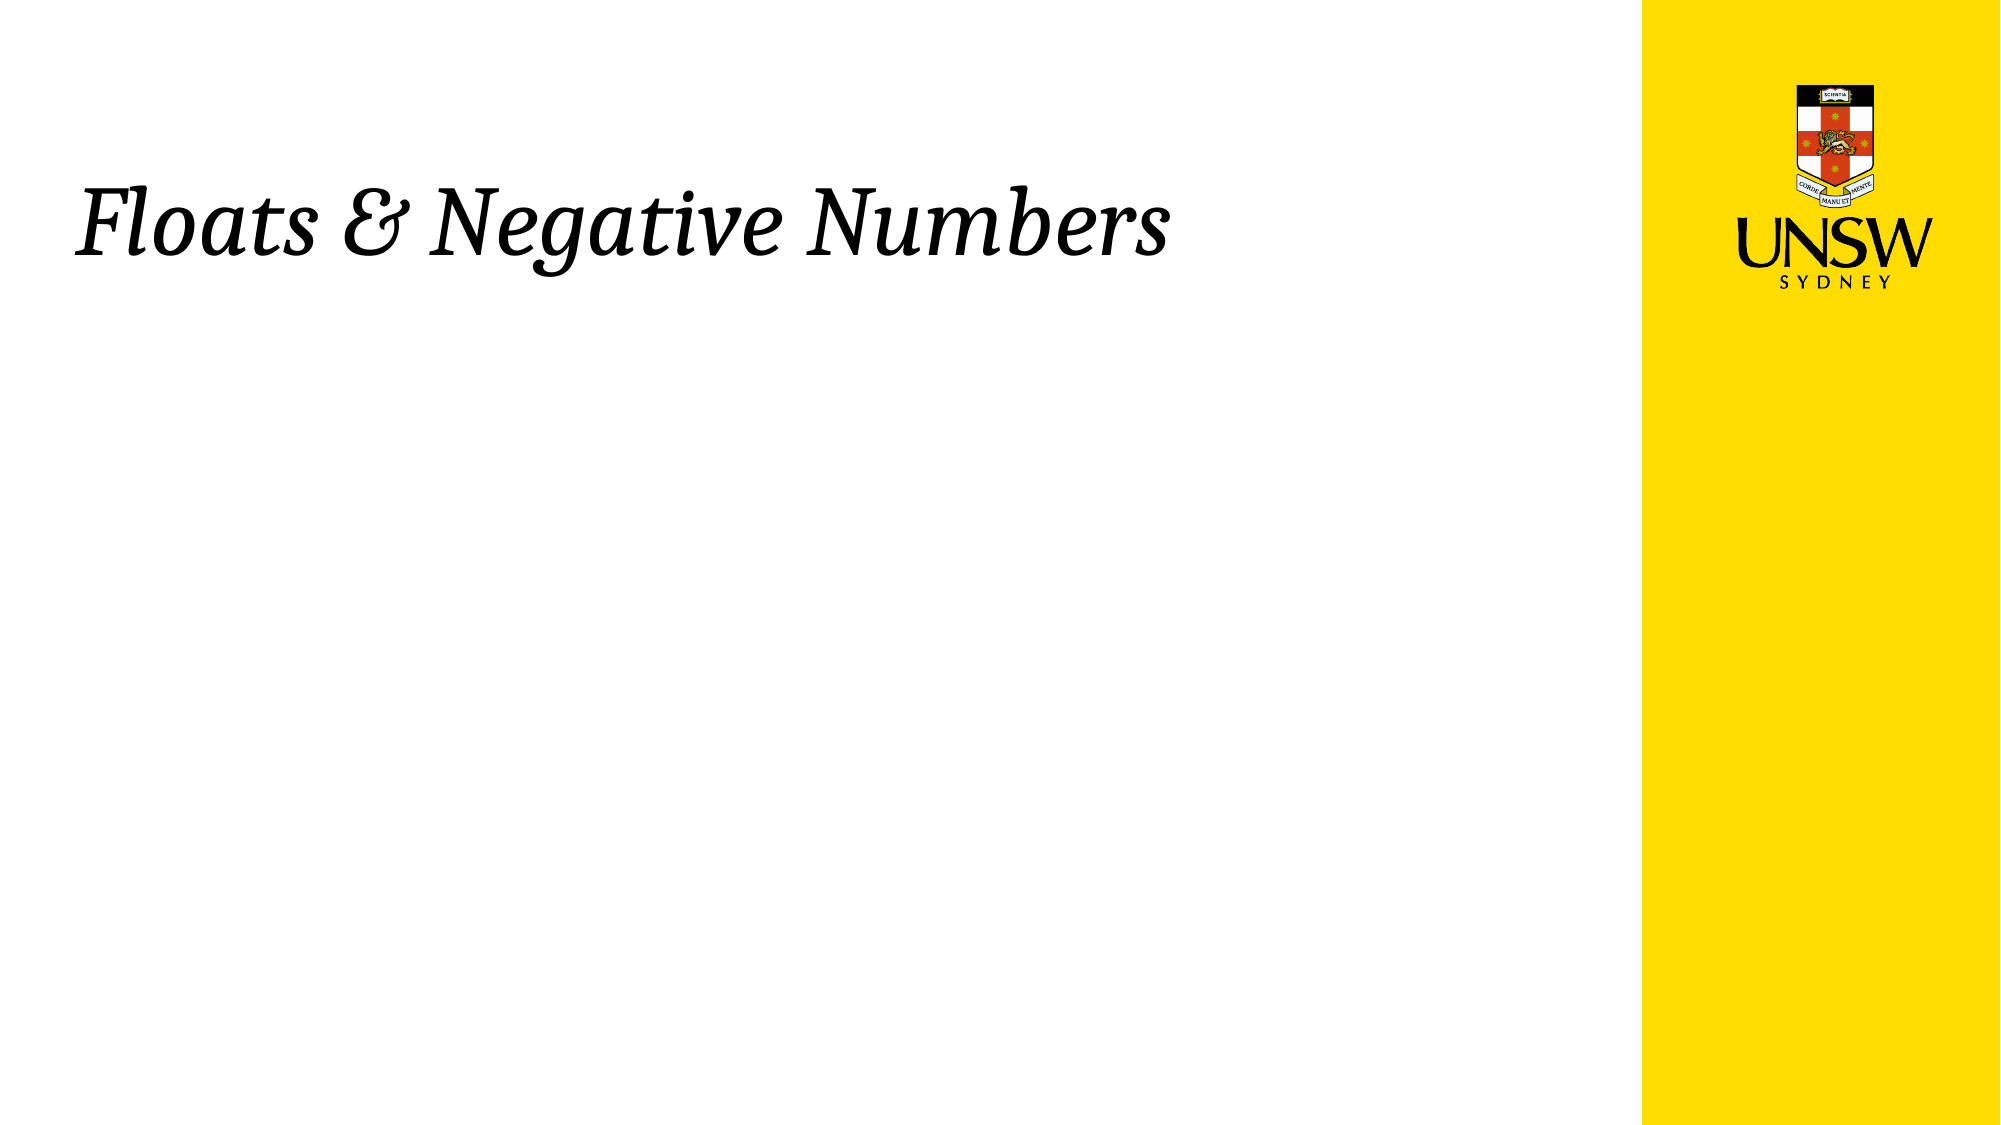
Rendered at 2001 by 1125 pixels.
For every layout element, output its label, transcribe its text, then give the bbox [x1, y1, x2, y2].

picture [1737, 85, 1933, 289]
title Floats & Negative Numbers [60, 148, 1350, 393]
